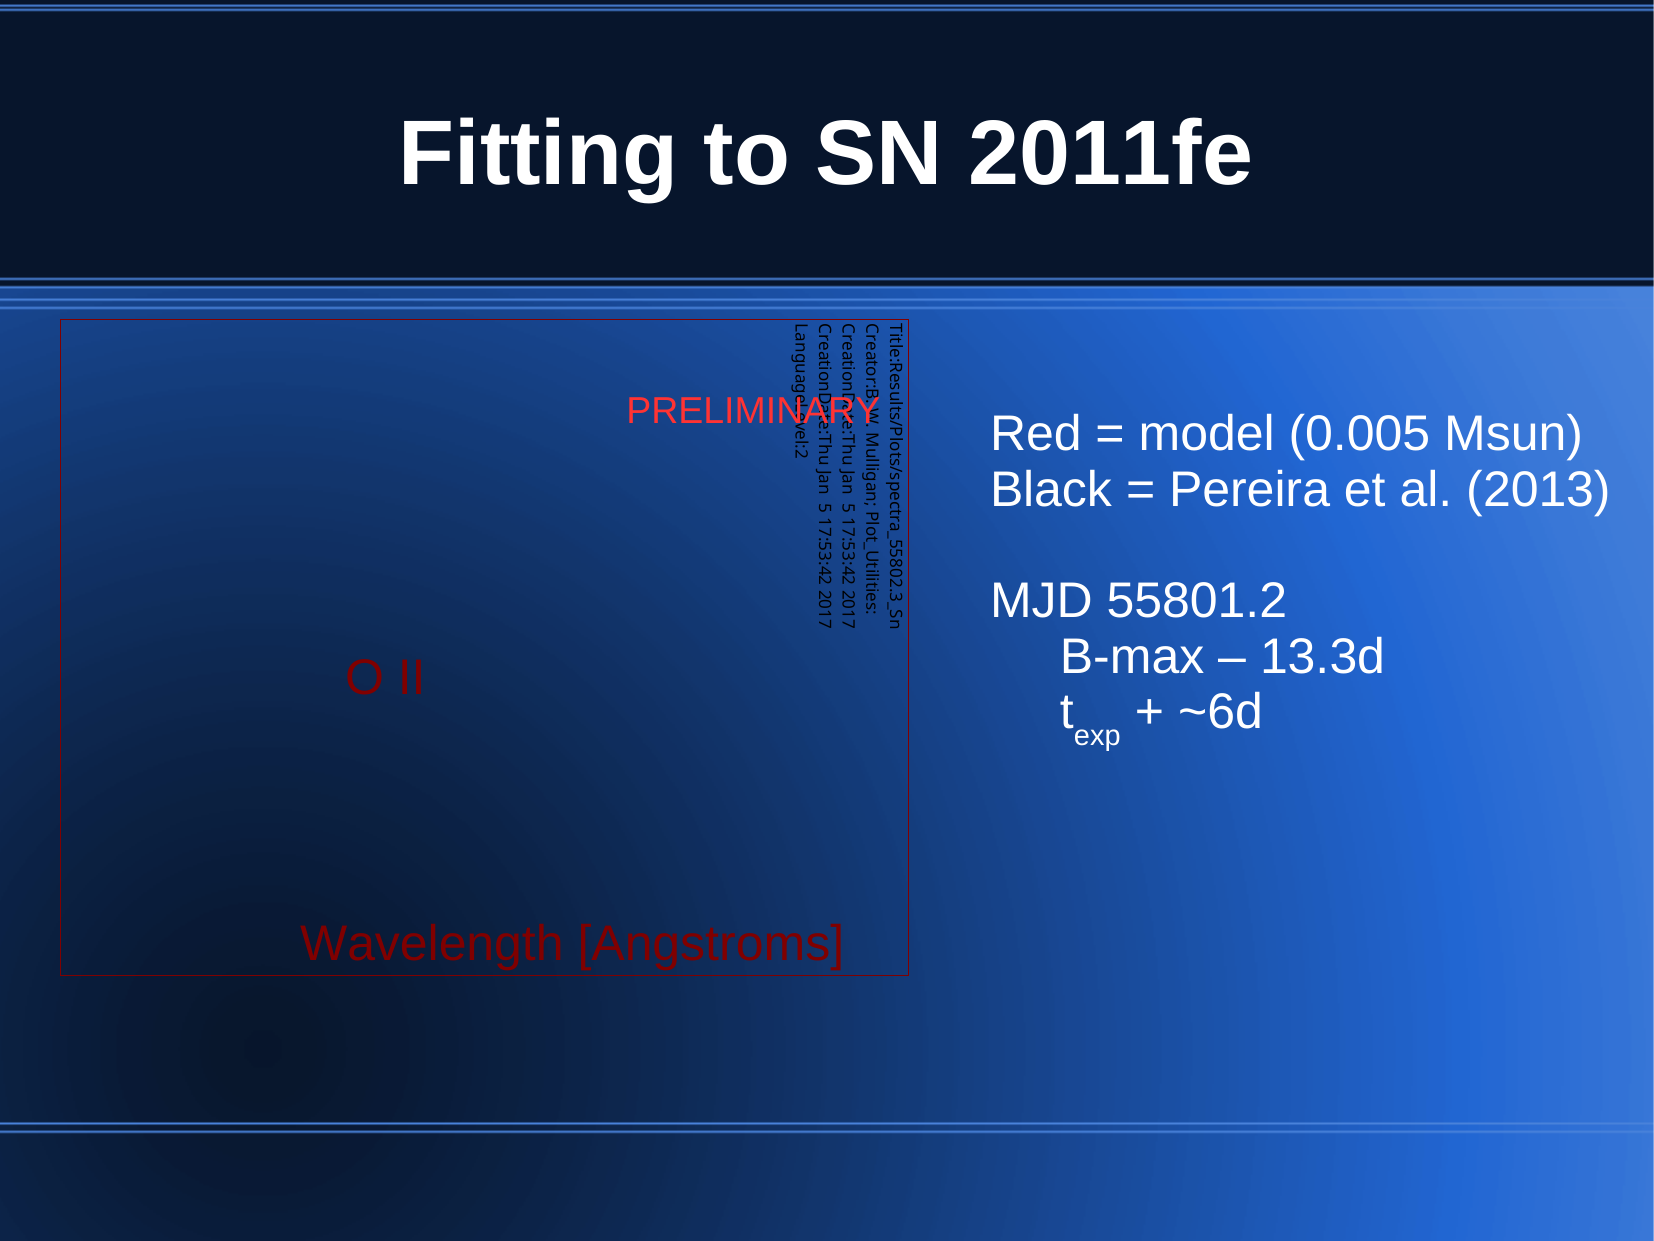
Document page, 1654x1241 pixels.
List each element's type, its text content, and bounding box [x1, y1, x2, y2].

title Fitting to SN 2011fe [82, 49, 1571, 257]
text_box PRELIMINARY [626, 390, 1291, 433]
text_box Red = model (0.005 Msun) Black = Pereira et al. (2013) MJD 55801.2 B-max – 13.3d texp + ~6d [990, 405, 1636, 752]
picture [0, 0, 1654, 1241]
text_box O II [345, 649, 511, 706]
text_box Wavelength [Angstroms] [300, 915, 916, 971]
